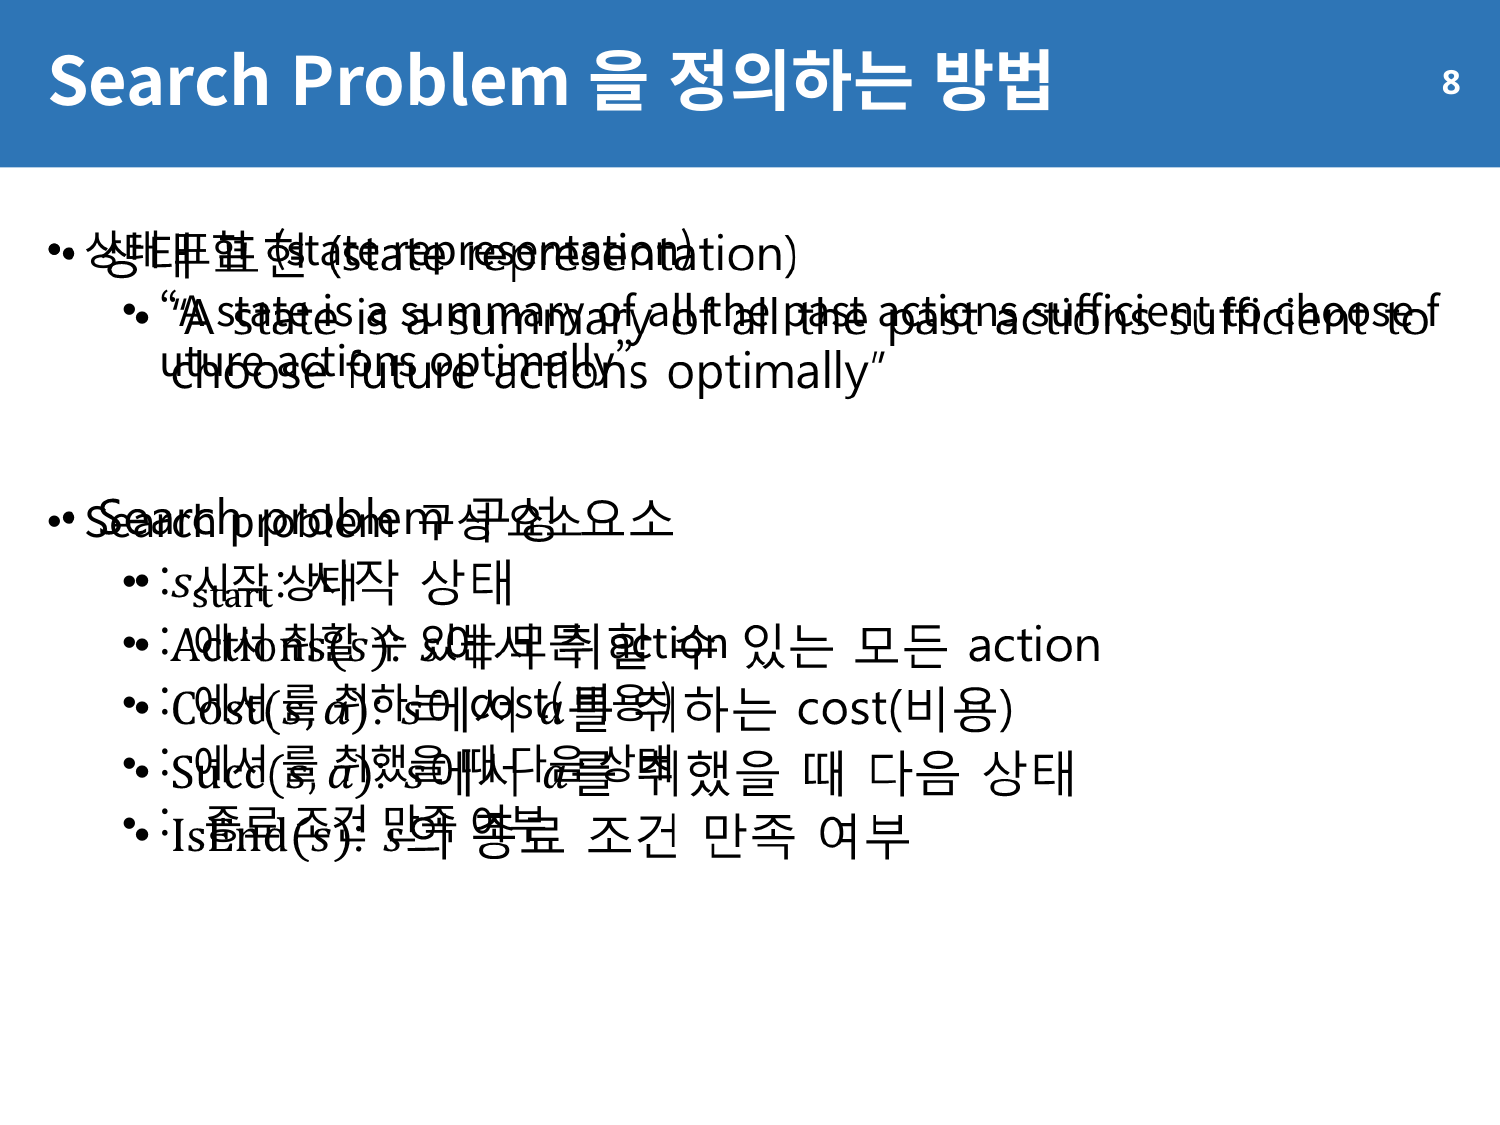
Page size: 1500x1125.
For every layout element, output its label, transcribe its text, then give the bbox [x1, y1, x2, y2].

title Search Problem을 정의하는 방법 [32, 20, 1476, 148]
list [32, 206, 1476, 1100]
slide_number <number> [1273, 53, 1476, 114]
